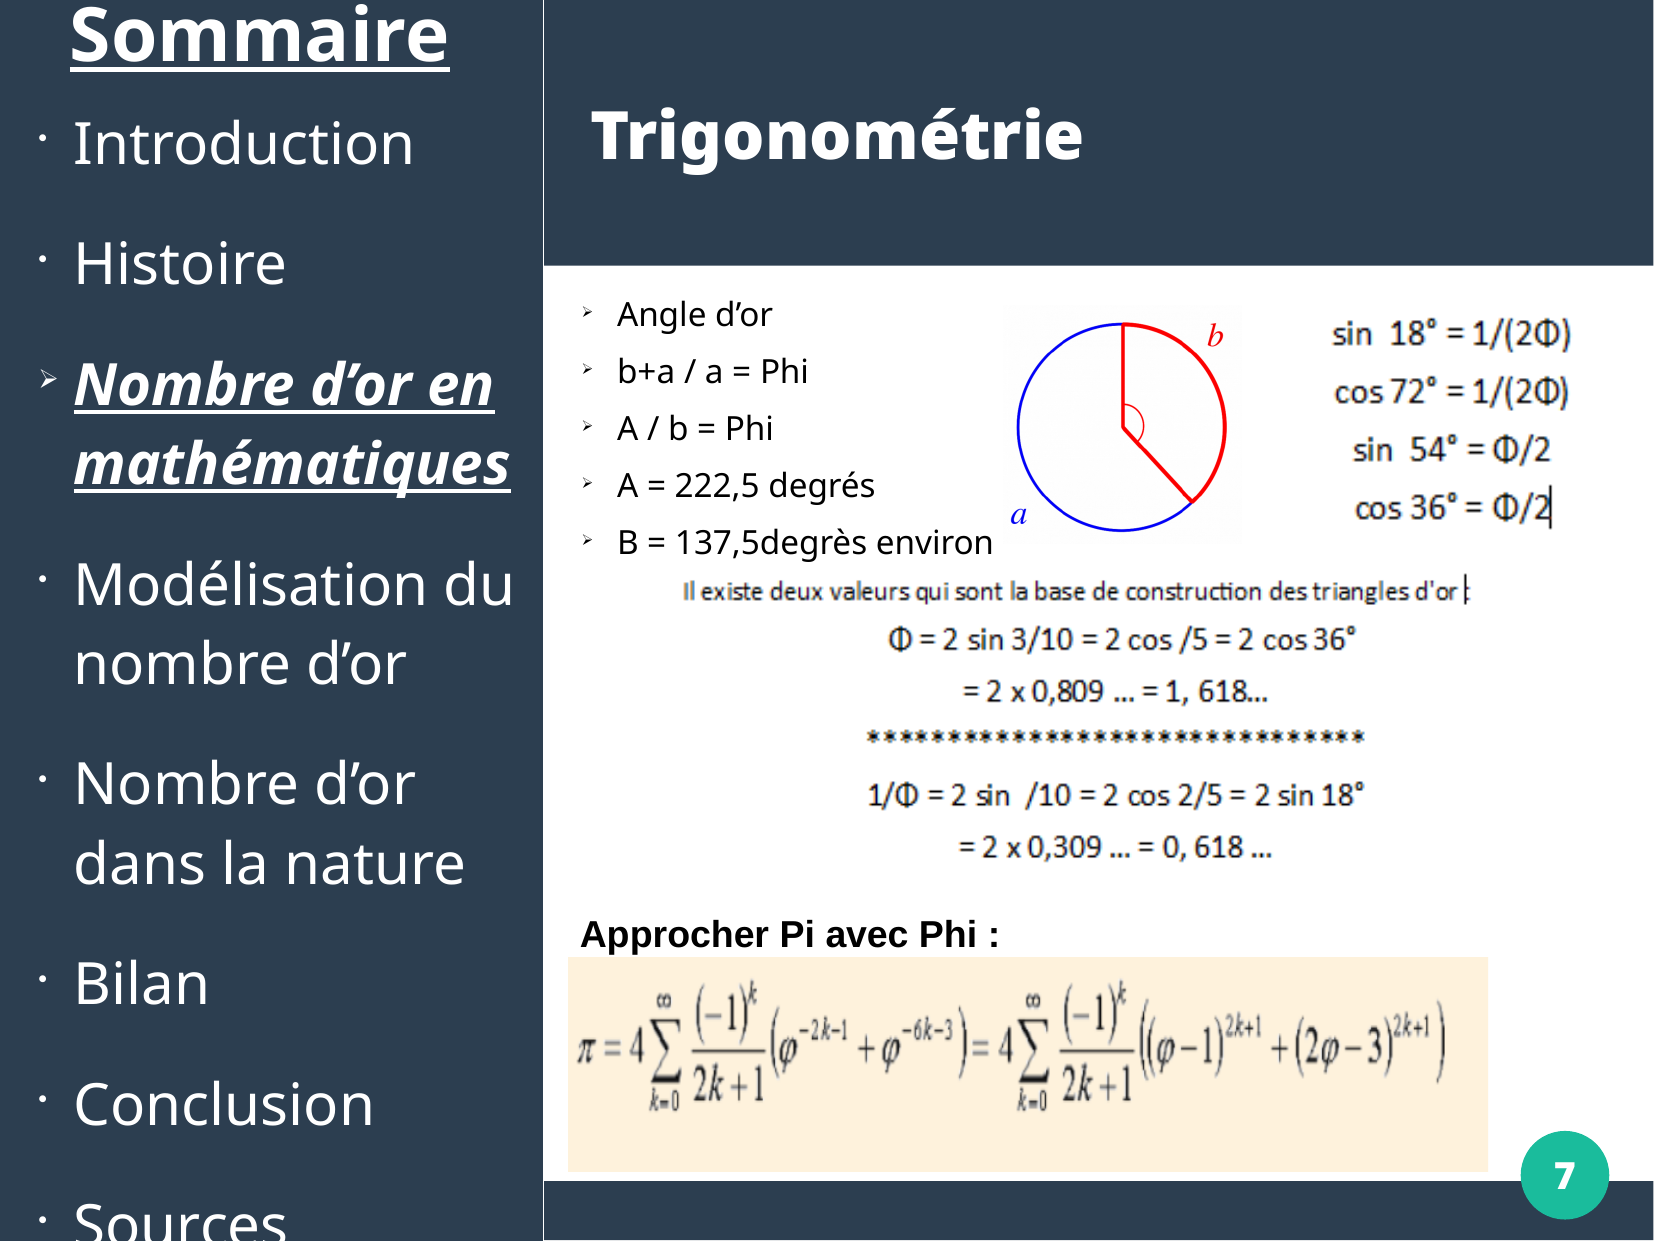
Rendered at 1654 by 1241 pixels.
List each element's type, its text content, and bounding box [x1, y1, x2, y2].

text_box Sommaire [0, 0, 532, 83]
text_box [0, 0, 544, 1241]
picture [568, 956, 1489, 1172]
picture [1305, 307, 1630, 544]
picture [670, 566, 1571, 910]
title Trigonométrie [590, 55, 1654, 213]
text_box Approcher Pi avec Phi : [565, 905, 1016, 963]
text_box Introduction Histoire Nombre d’or en mathématiques Modélisation du nombre d’or Nombre d’or dans la nature Bilan Conclusion Sources [23, 94, 556, 1241]
picture [1158, 305, 1242, 544]
text_box Angle d’or b+a / a = Phi A / b = Phi A = 222,5 degrés B = 137,5degrès environ [566, 283, 1158, 762]
